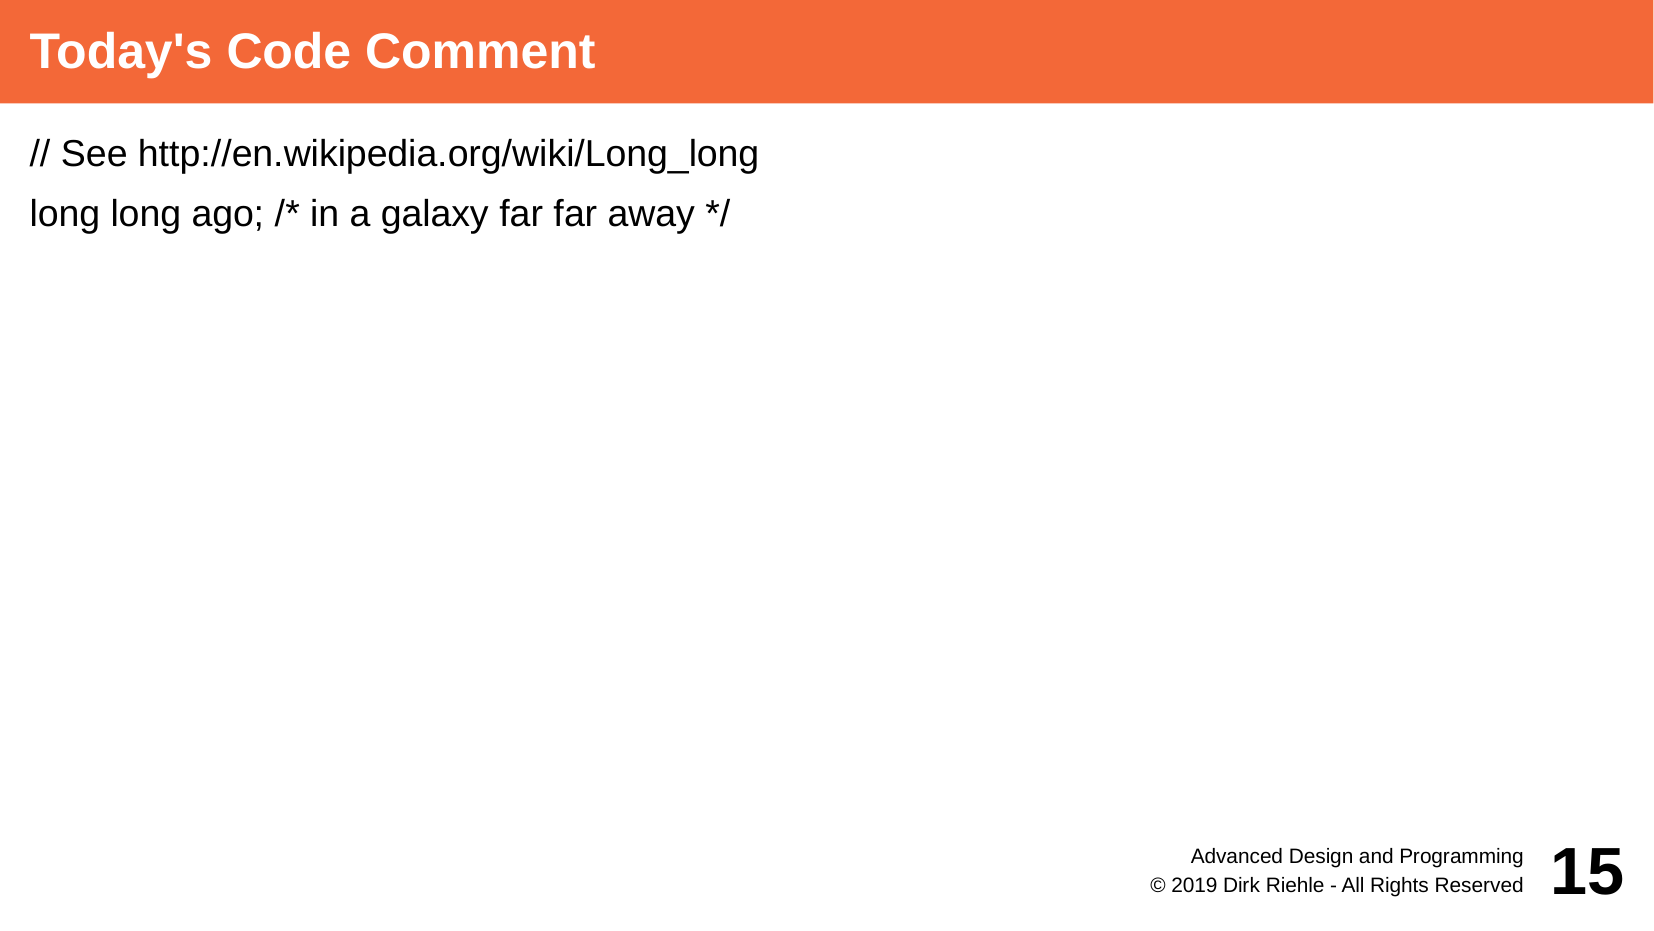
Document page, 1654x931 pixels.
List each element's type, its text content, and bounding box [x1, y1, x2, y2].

title Today's Code Comment [0, 0, 1654, 104]
list // See http://en.wikipedia.org/wiki/Long_long long long ago; /* in a galaxy far far away */ [29, 132, 1625, 813]
